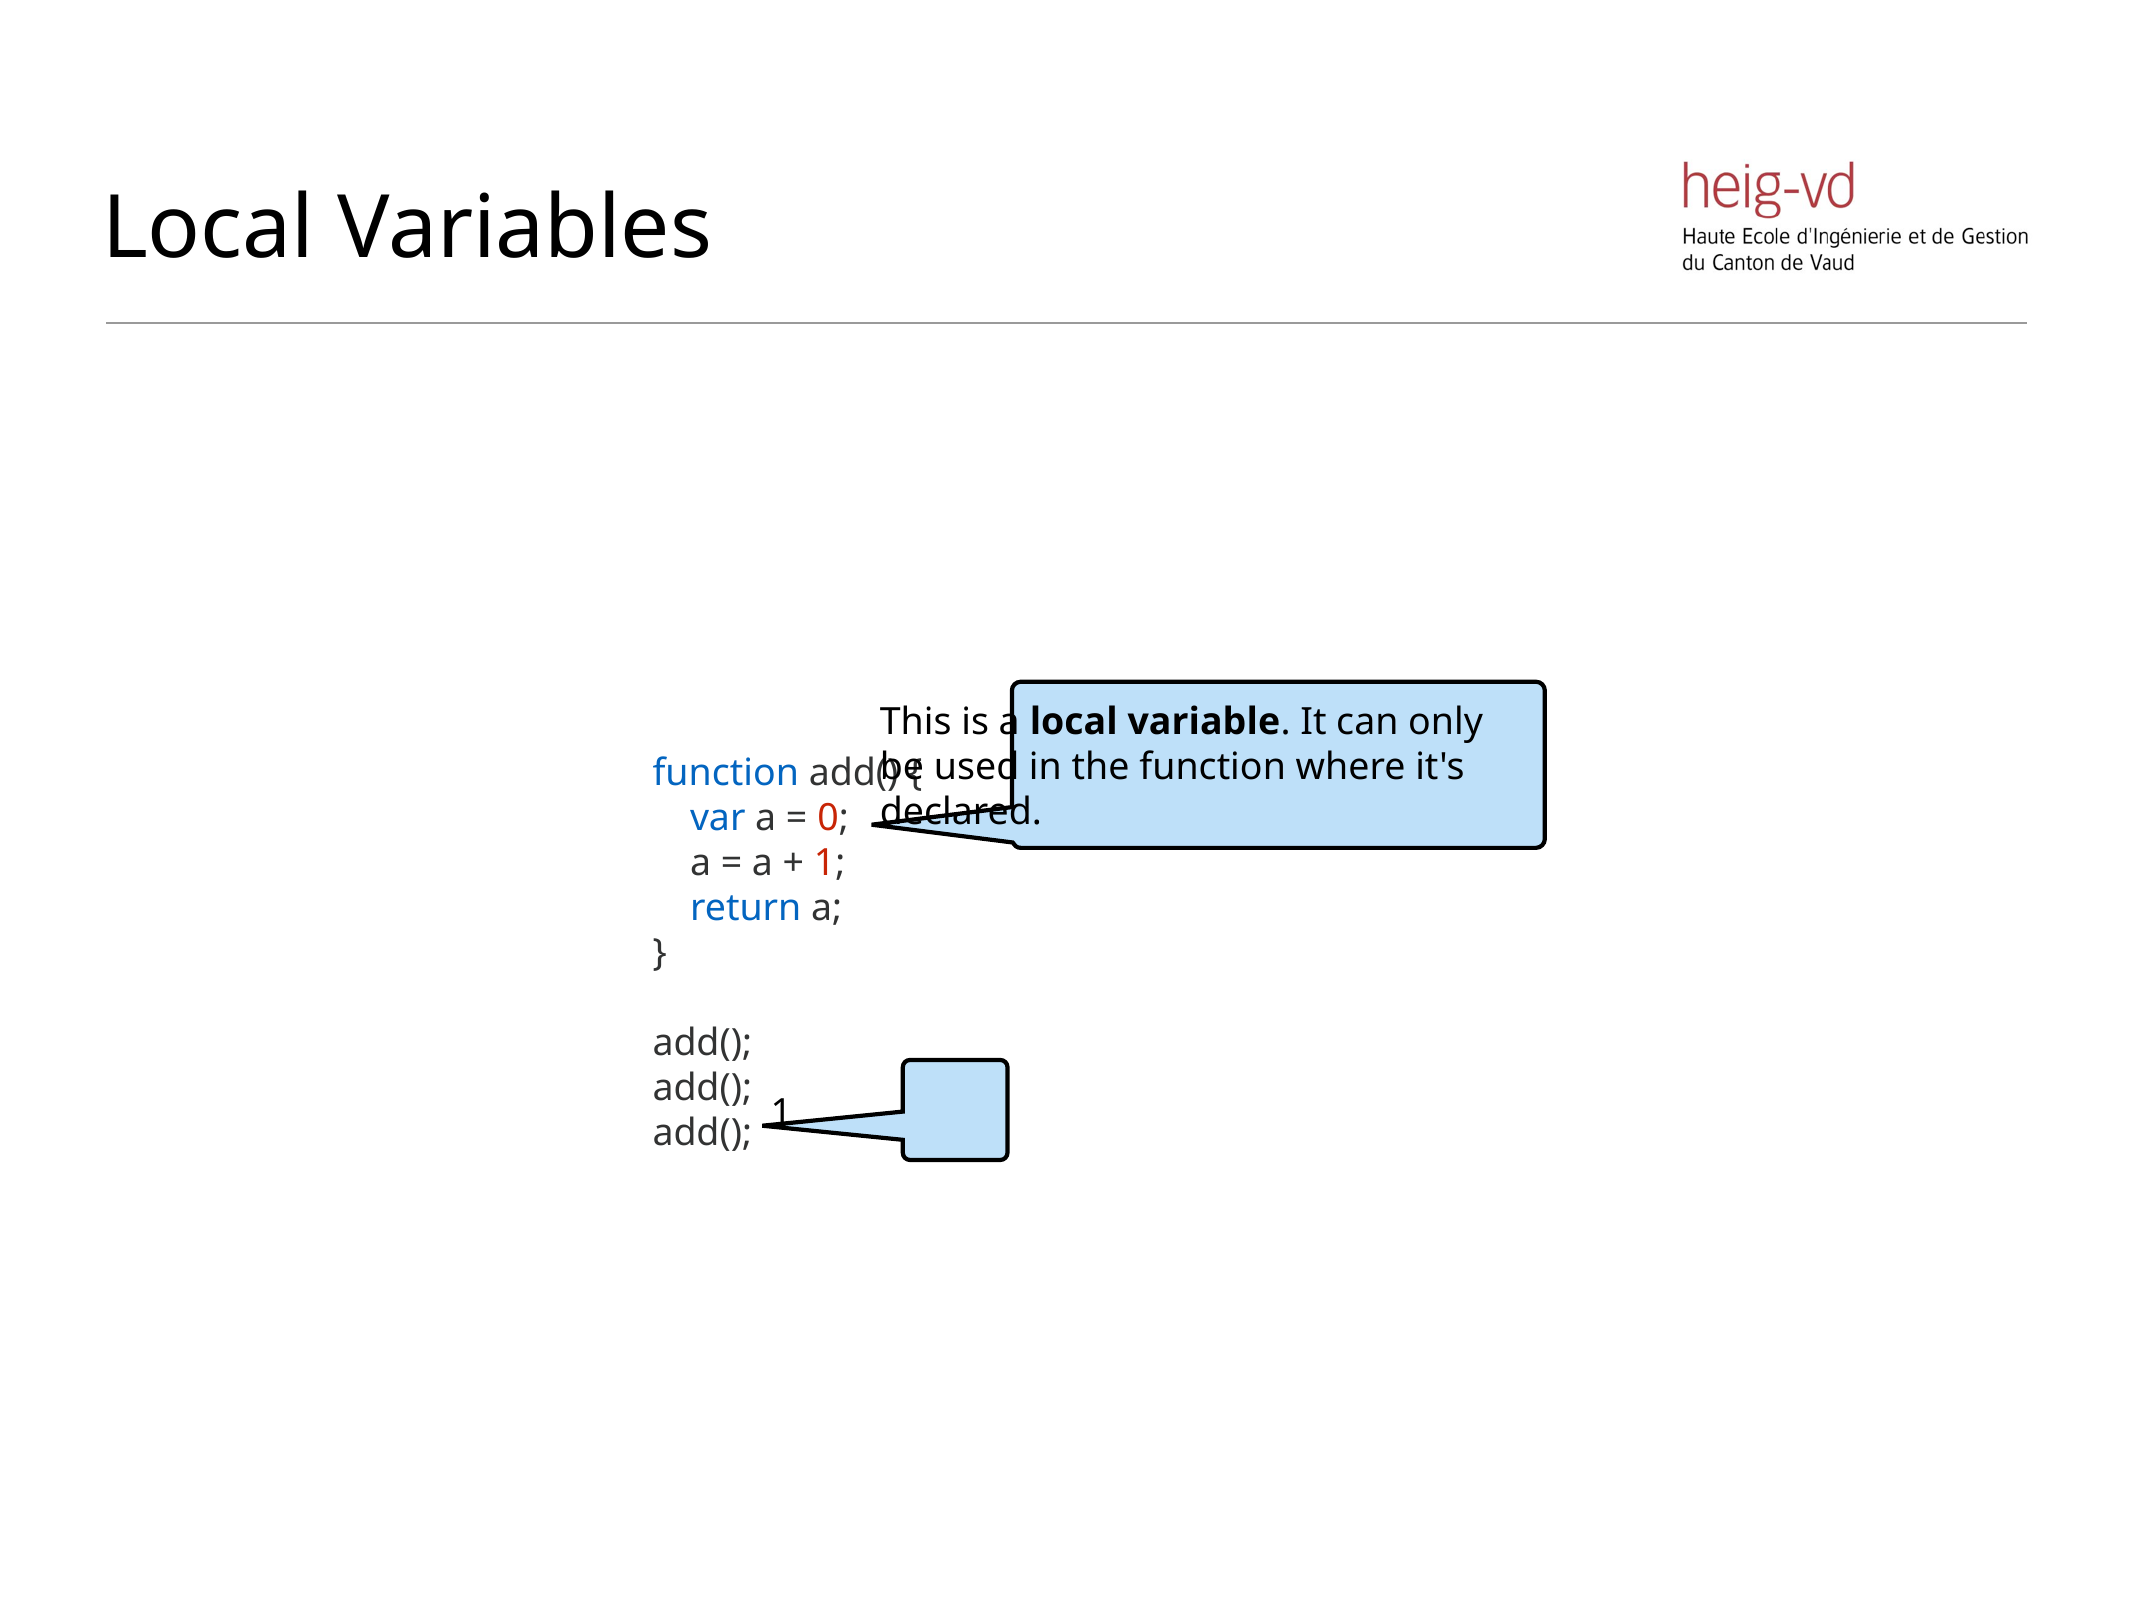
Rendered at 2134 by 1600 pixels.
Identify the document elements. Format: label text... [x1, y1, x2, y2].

title Local Variables [93, 54, 2040, 284]
text_box 1 [762, 1059, 1008, 1160]
text_box function add() { var a = 0; a = a + 1; return a; } add(); add(); add(); [644, 739, 931, 1162]
text_box This is a local variable. It can only be used in the function where it's declared. [871, 681, 1545, 848]
